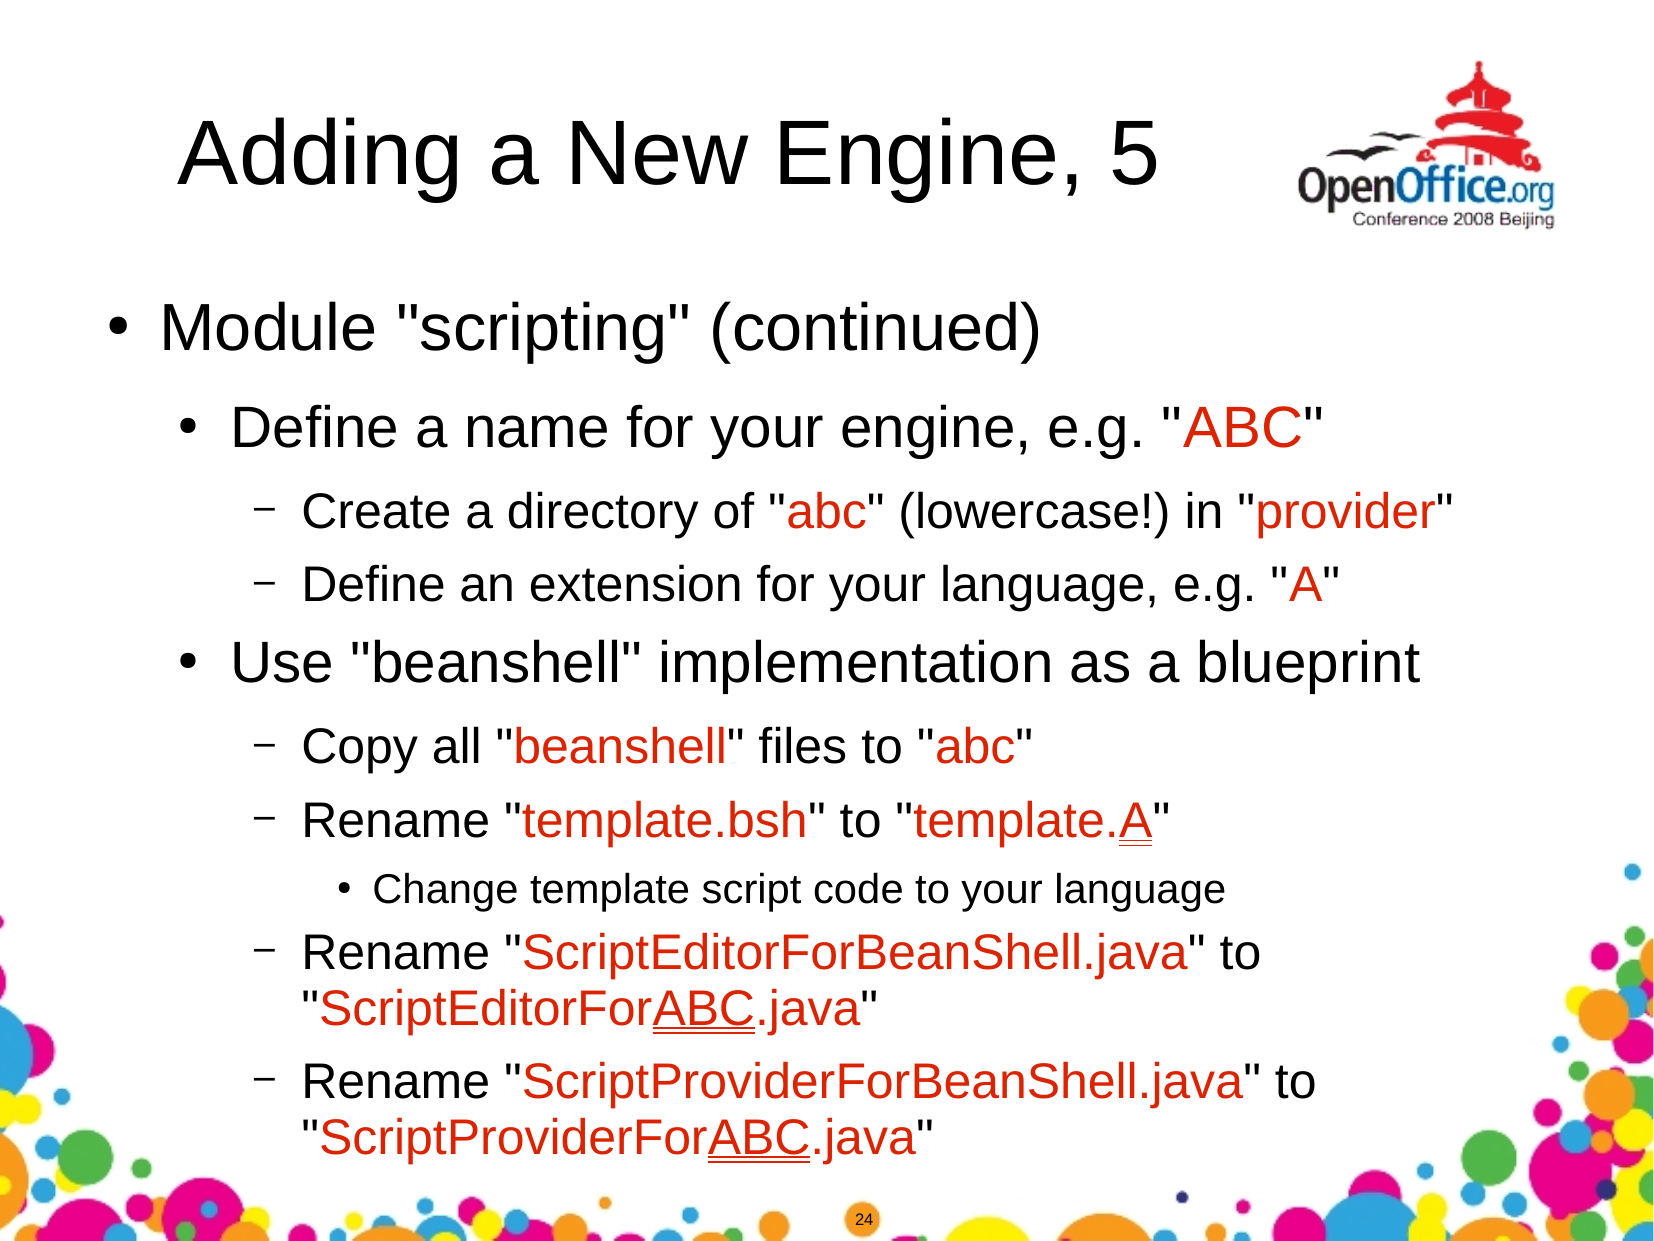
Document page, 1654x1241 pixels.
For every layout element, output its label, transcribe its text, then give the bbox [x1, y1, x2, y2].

picture [0, 810, 1654, 1241]
list Module "scripting" (continued) Define a name for your engine, e.g. "ABC" Create a directory of "abc" (lowercase!) in "provider" Define an extension for your language, e.g. "A" Use "beanshell" implementation as a blueprint Copy all "beanshell" files to "abc" Rename "template.bsh" to "template.A" Change template script code to your language Rename "ScriptEditorForBeanShell.java" to "ScriptEditorForABC.java" Rename "ScriptProviderForBeanShell.java" to "ScriptProviderForABC.java" [88, 290, 1577, 1165]
title Adding a New Engine, 5 [82, 49, 1258, 257]
picture [1285, 51, 1569, 250]
